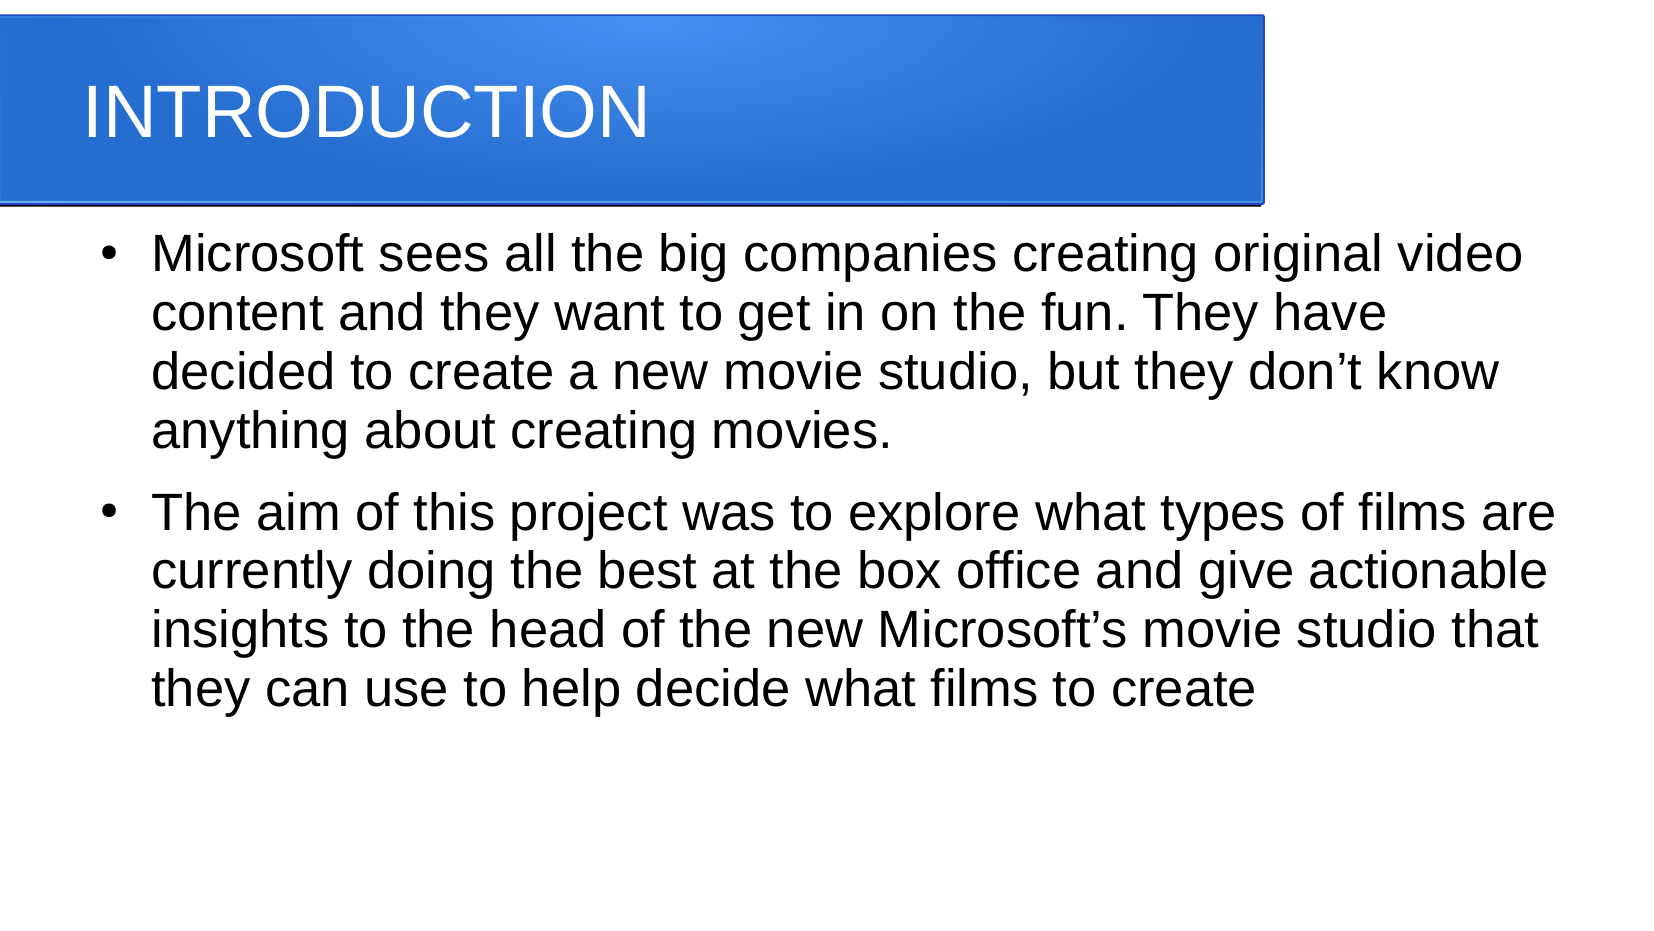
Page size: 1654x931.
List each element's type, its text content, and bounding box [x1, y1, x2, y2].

title INTRODUCTION [82, 35, 1235, 189]
list Microsoft sees all the big companies creating original video content and they want to get in on the fun. They have decided to create a new movie studio, but they don’t know anything about creating movies. The aim of this project was to explore what types of films are currently doing the best at the box office and give actionable insights to the head of the new Microsoft’s movie studio that they can use to help decide what films to create [82, 224, 1571, 764]
